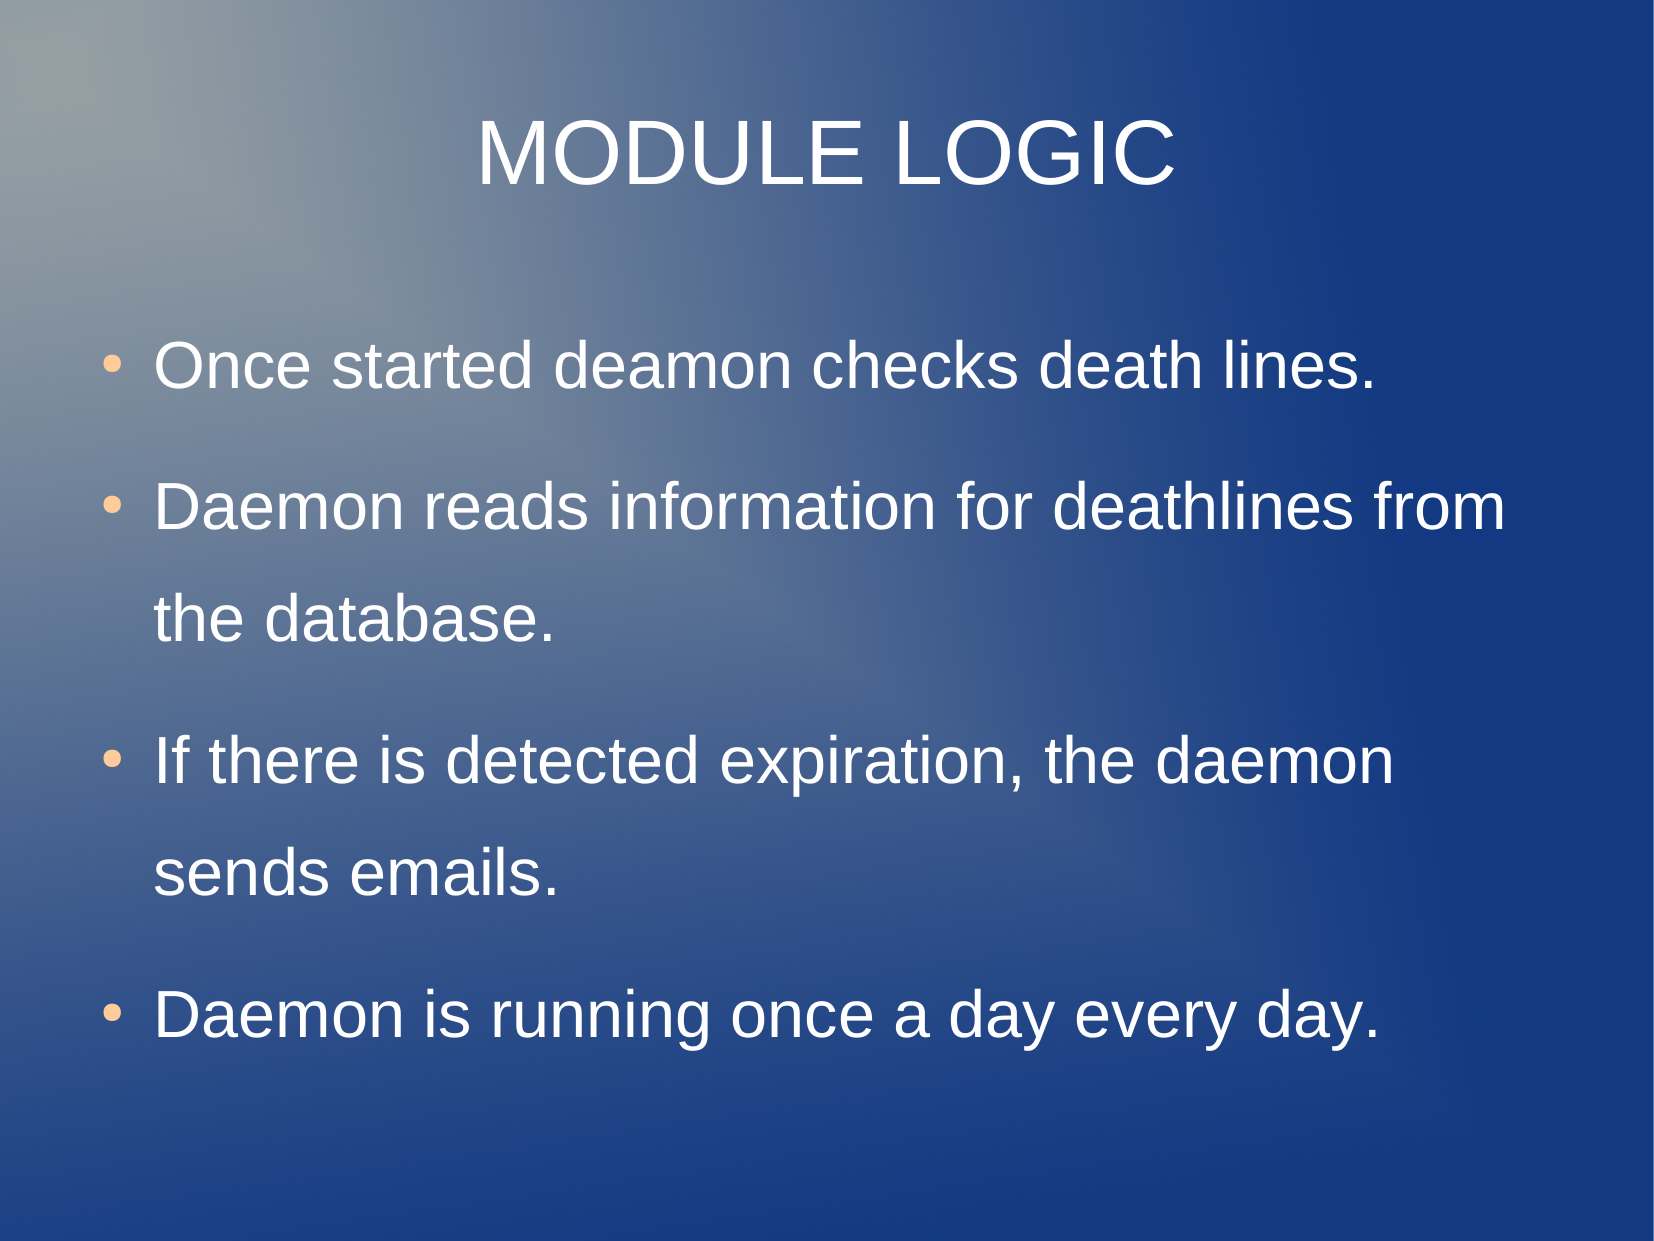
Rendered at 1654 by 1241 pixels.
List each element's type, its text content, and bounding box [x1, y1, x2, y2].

picture [0, 0, 1654, 1241]
list Once started deamon checks death lines. Daemon reads information for deathlines from the database. If there is detected expiration, the daemon sends emails. Daemon is running once a day every day. [82, 290, 1571, 1109]
title MODULE LOGIC [82, 49, 1571, 257]
